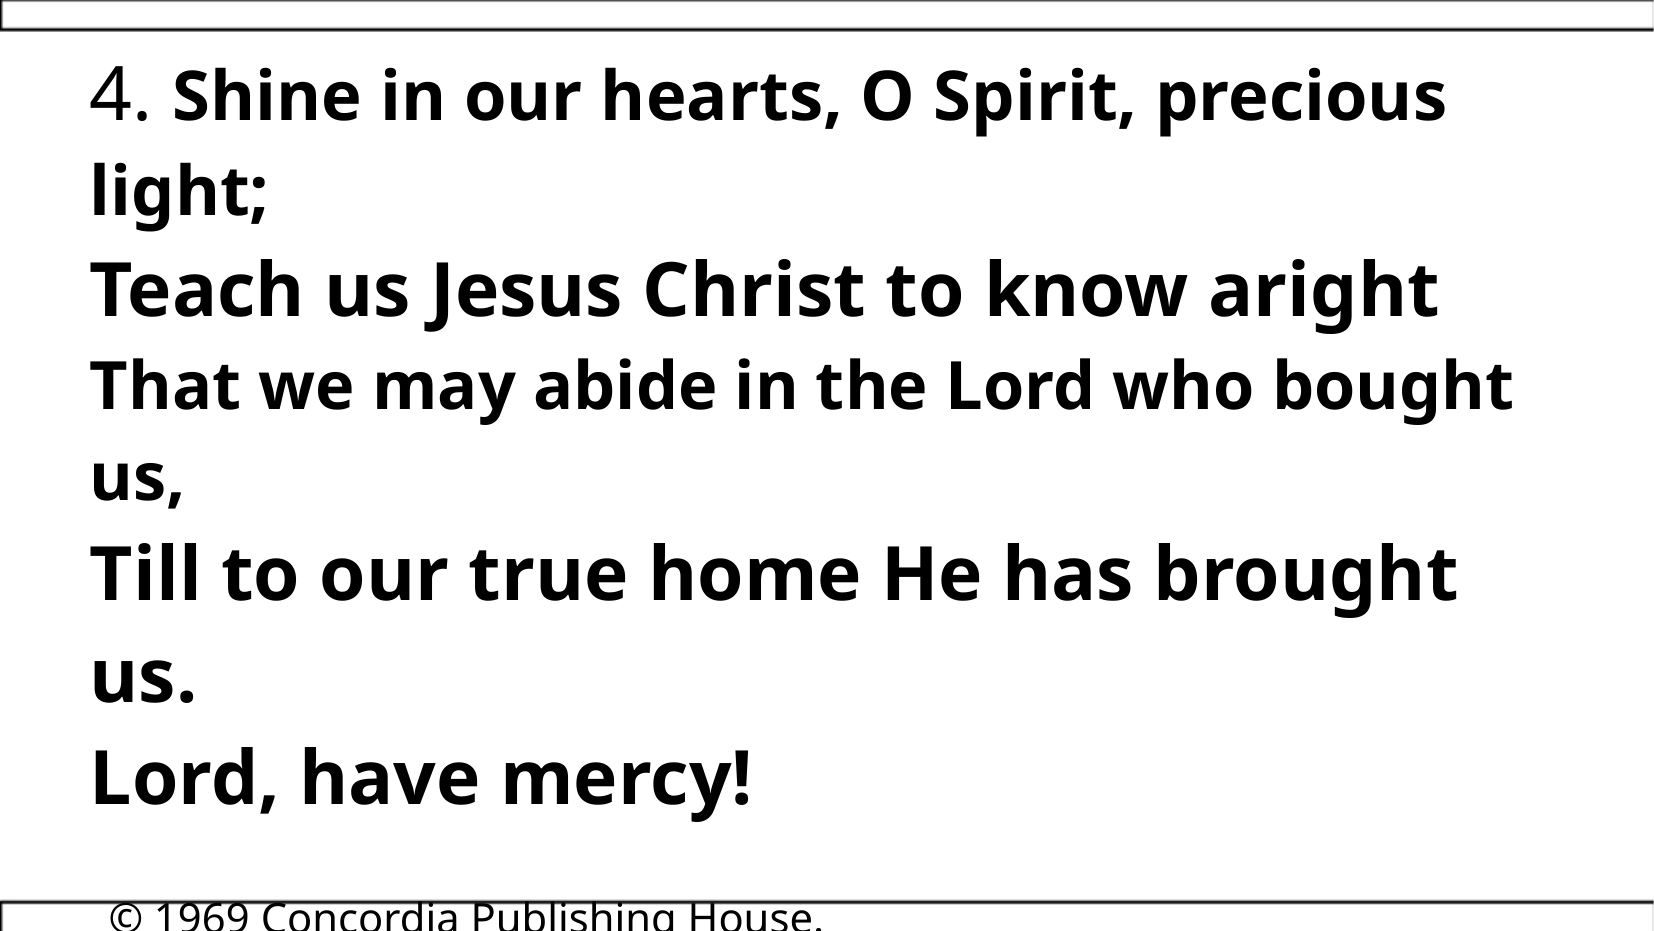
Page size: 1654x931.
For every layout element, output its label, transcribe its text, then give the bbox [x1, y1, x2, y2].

picture [795, 913, 807, 920]
picture [112, 905, 138, 931]
picture [293, 913, 306, 930]
picture [595, 913, 607, 931]
picture [0, 0, 1654, 931]
picture [657, 913, 669, 930]
picture [478, 906, 489, 918]
picture [183, 906, 195, 919]
picture [207, 917, 219, 930]
picture [364, 913, 377, 930]
picture [724, 913, 737, 930]
text_box 4. Shine in our hearts, O Spirit, precious light; Teach us Jesus Christ to know aright That we may abide in the Lord who bought us, Till to our true home He has brought us. Lord, have mercy! © 1969 Concordia Publishing House. Used by permission: LSB Hymn License .NET, no. 100011038. [75, 32, 1576, 819]
picture [695, 919, 710, 931]
picture [442, 922, 452, 930]
picture [528, 913, 541, 930]
picture [231, 906, 243, 919]
picture [319, 913, 331, 931]
picture [405, 913, 417, 930]
picture [632, 913, 644, 931]
